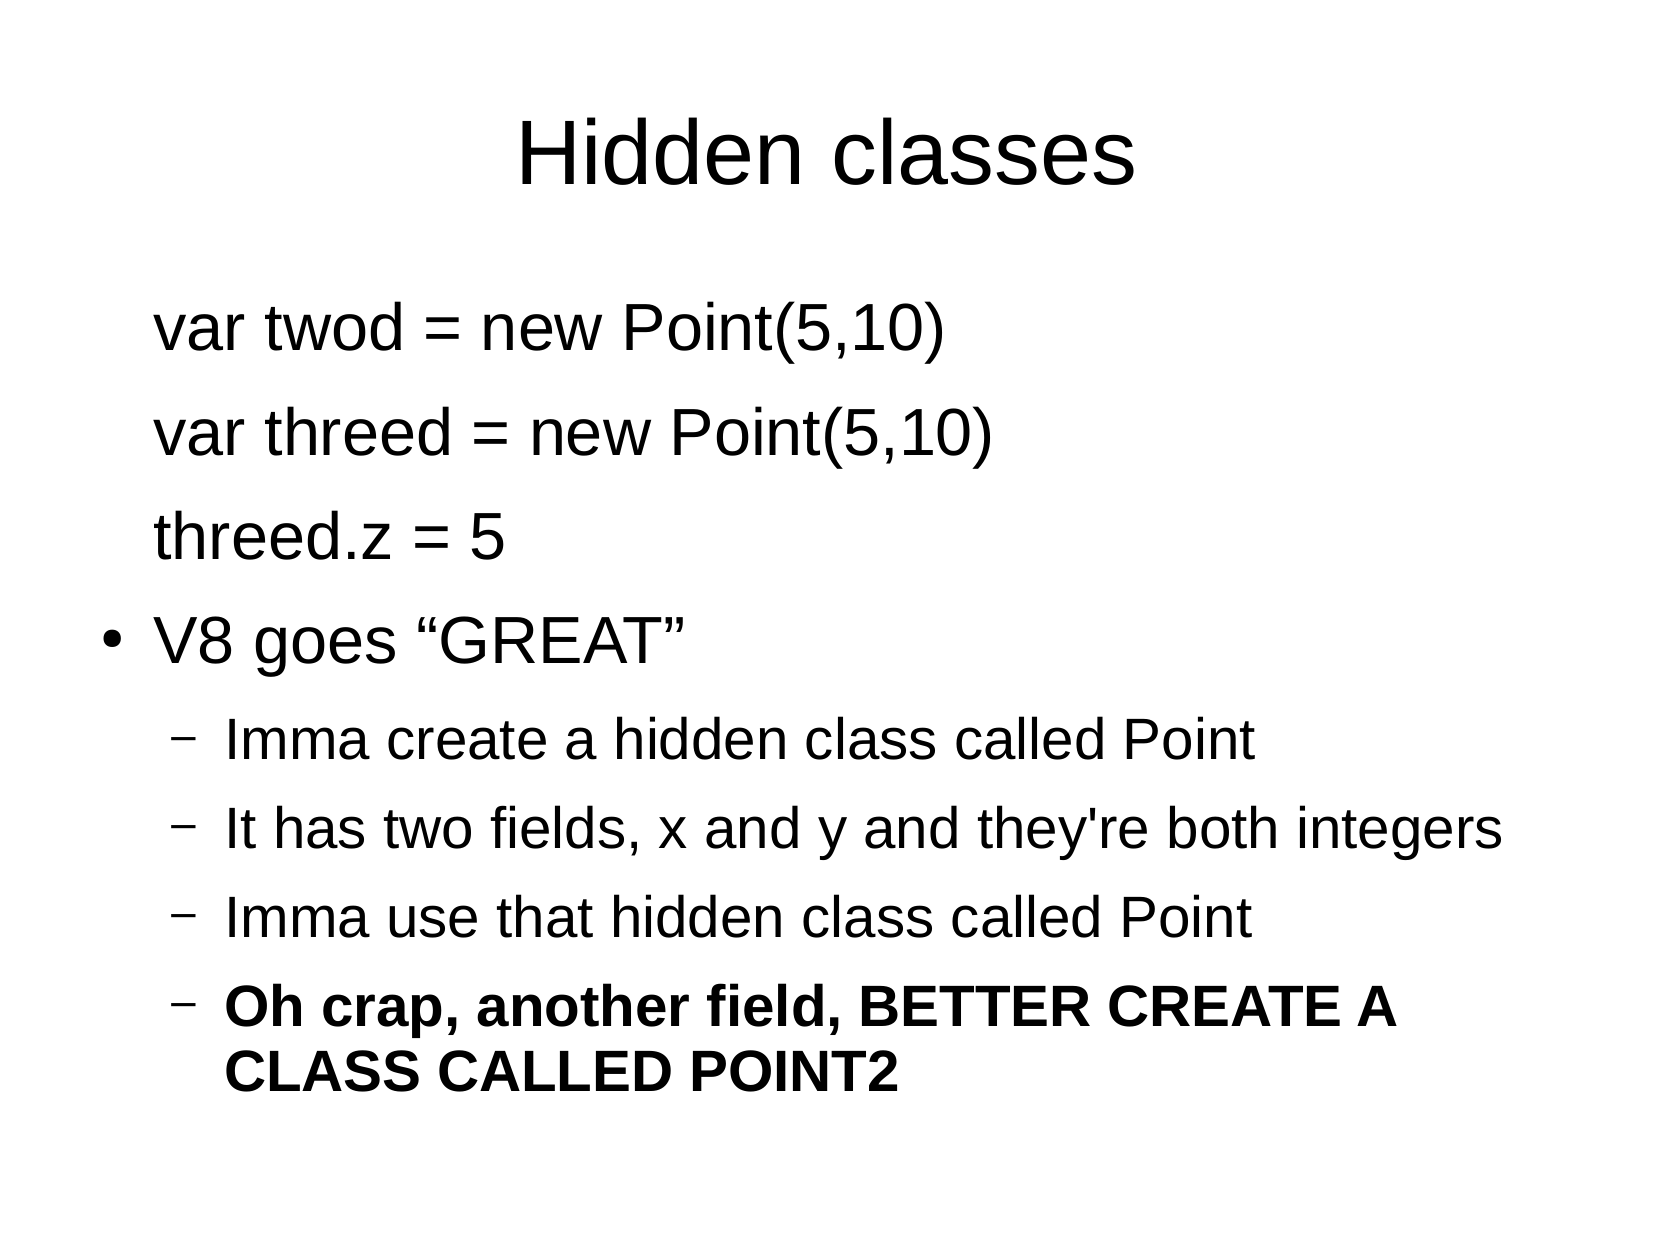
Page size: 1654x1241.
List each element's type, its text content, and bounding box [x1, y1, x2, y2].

list var twod = new Point(5,10) var threed = new Point(5,10) threed.z = 5 V8 goes “GREAT” Imma create a hidden class called Point It has two fields, x and y and they're both integers Imma use that hidden class called Point Oh crap, another field, BETTER CREATE A CLASS CALLED POINT2 [82, 290, 1538, 1217]
title Hidden classes [82, 49, 1571, 257]
